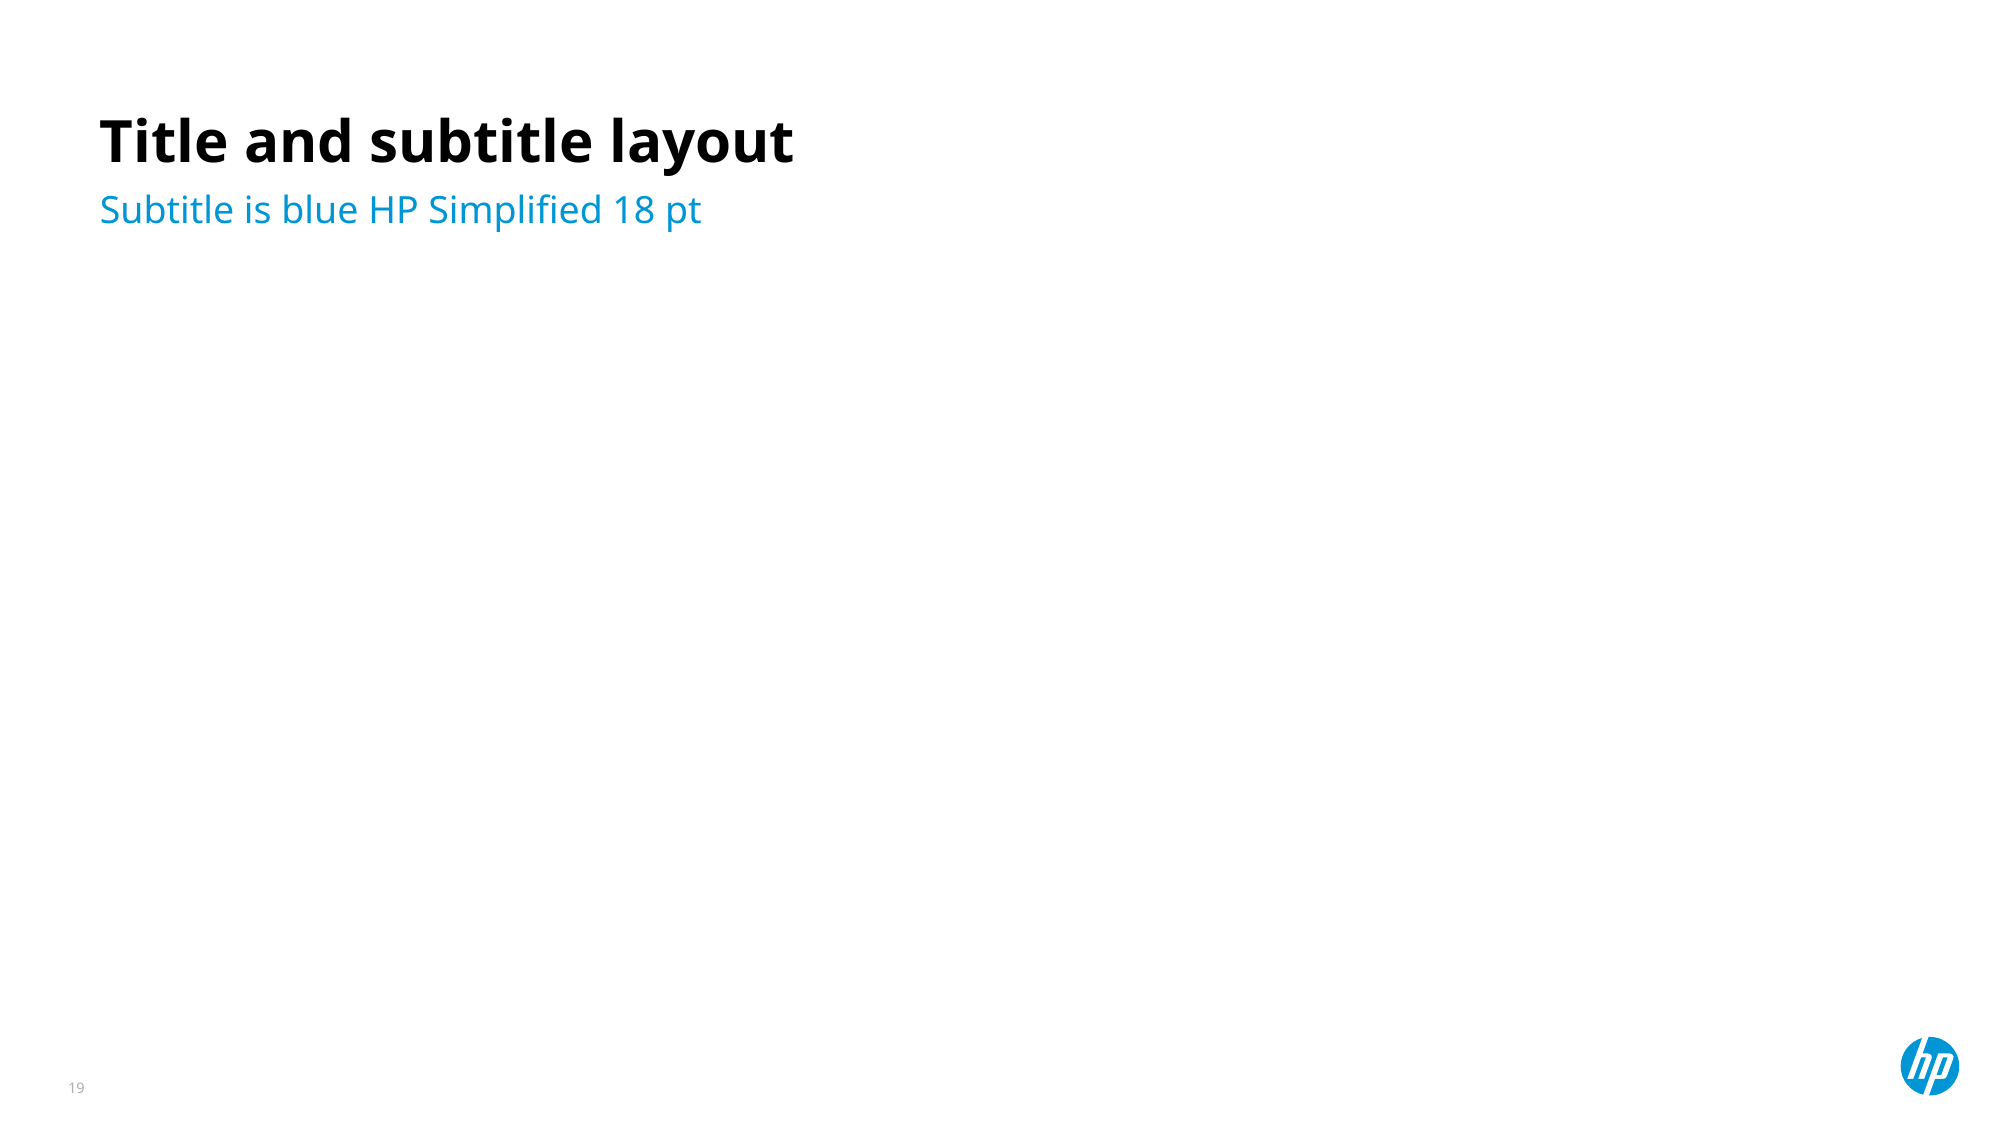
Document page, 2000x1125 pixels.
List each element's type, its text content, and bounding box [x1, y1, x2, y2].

slide_number <number> [34, 1062, 85, 1099]
list Subtitle is blue HP Simplified 18 pt [99, 186, 1900, 229]
title Title and subtitle layout [99, 50, 1900, 175]
